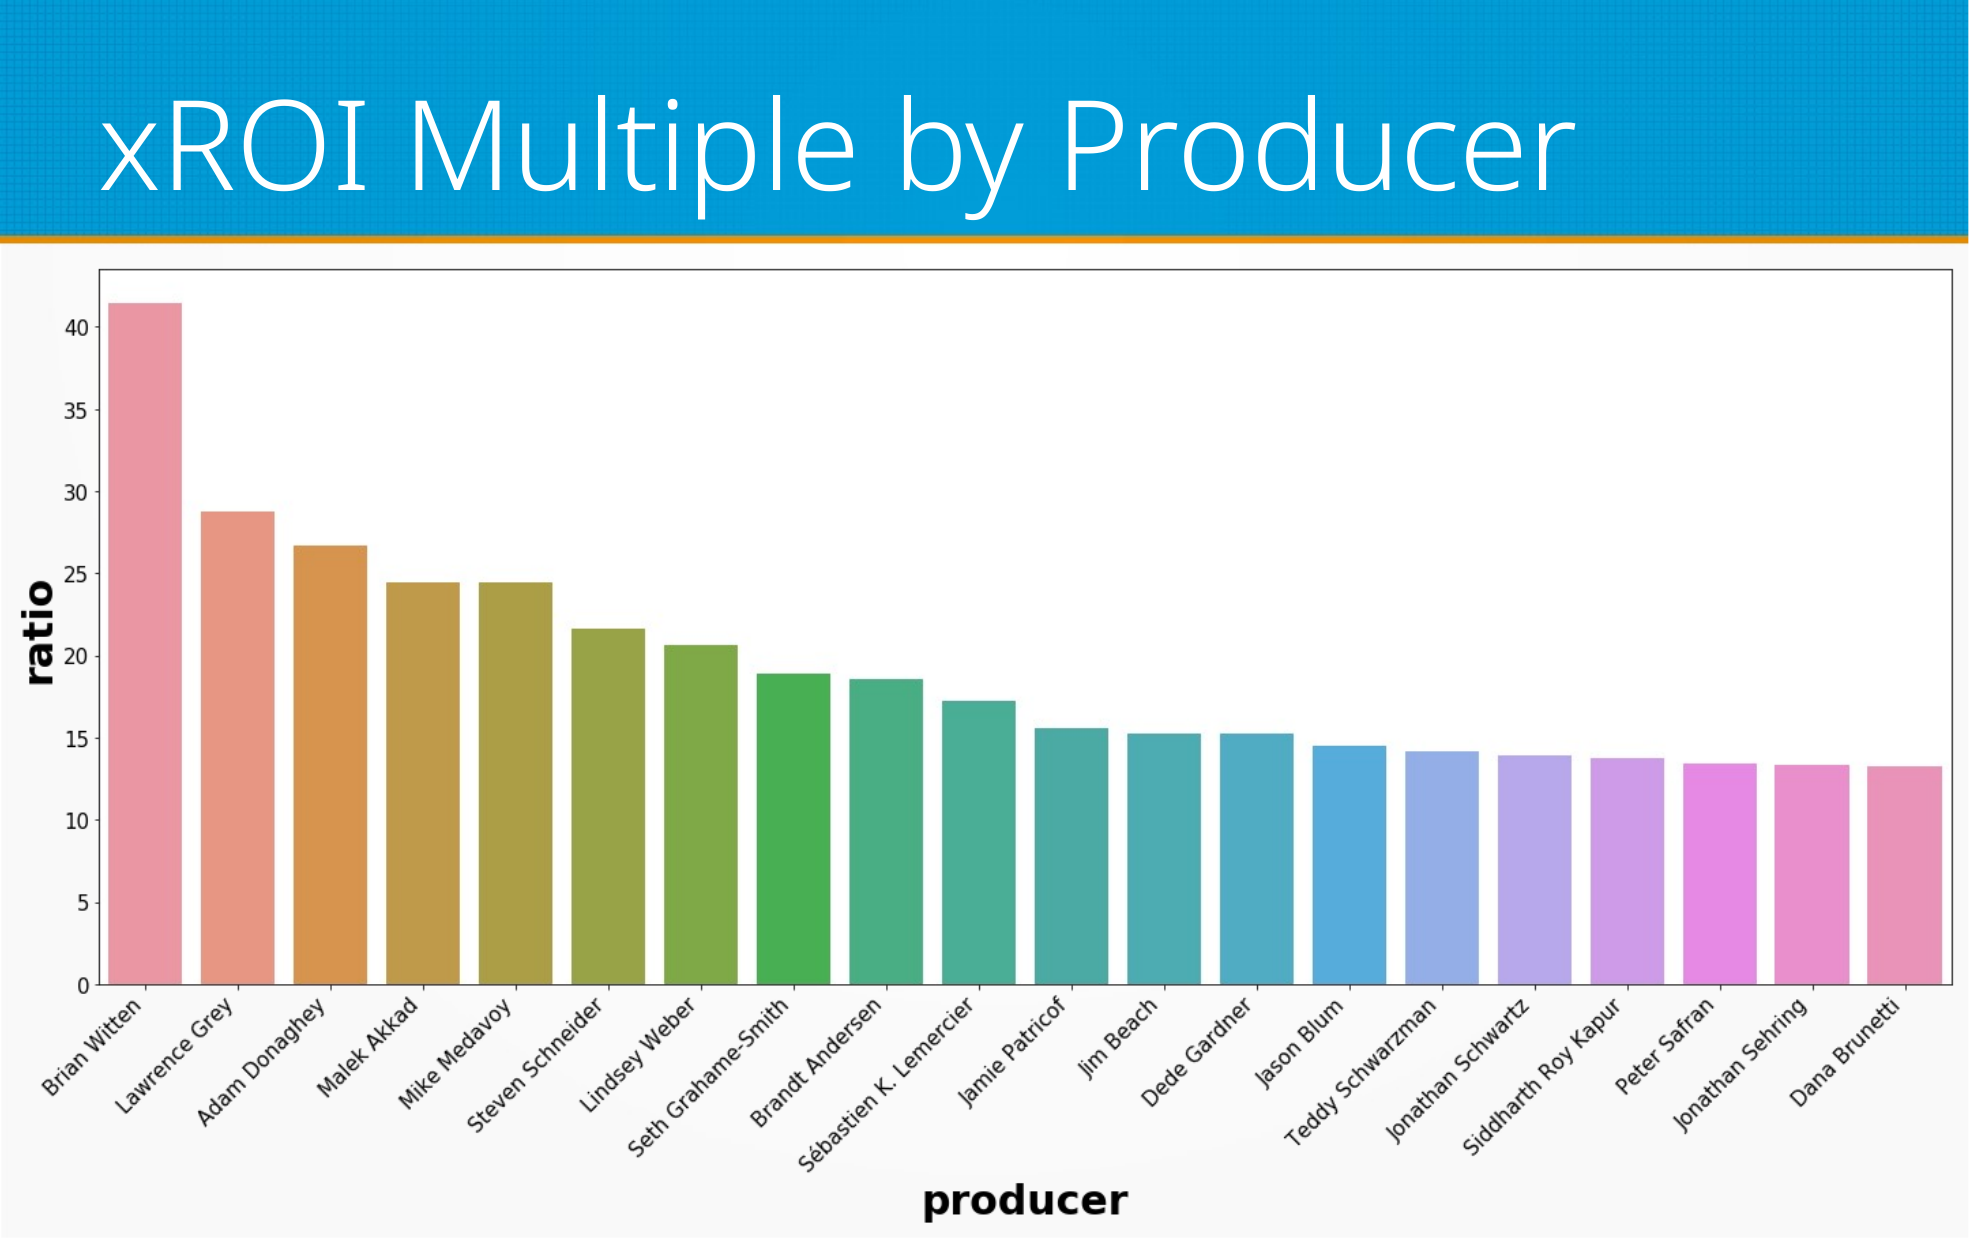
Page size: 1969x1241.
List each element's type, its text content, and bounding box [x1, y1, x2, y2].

picture [0, 233, 1969, 1241]
title xROI Multiple by Producer [98, 19, 1870, 227]
